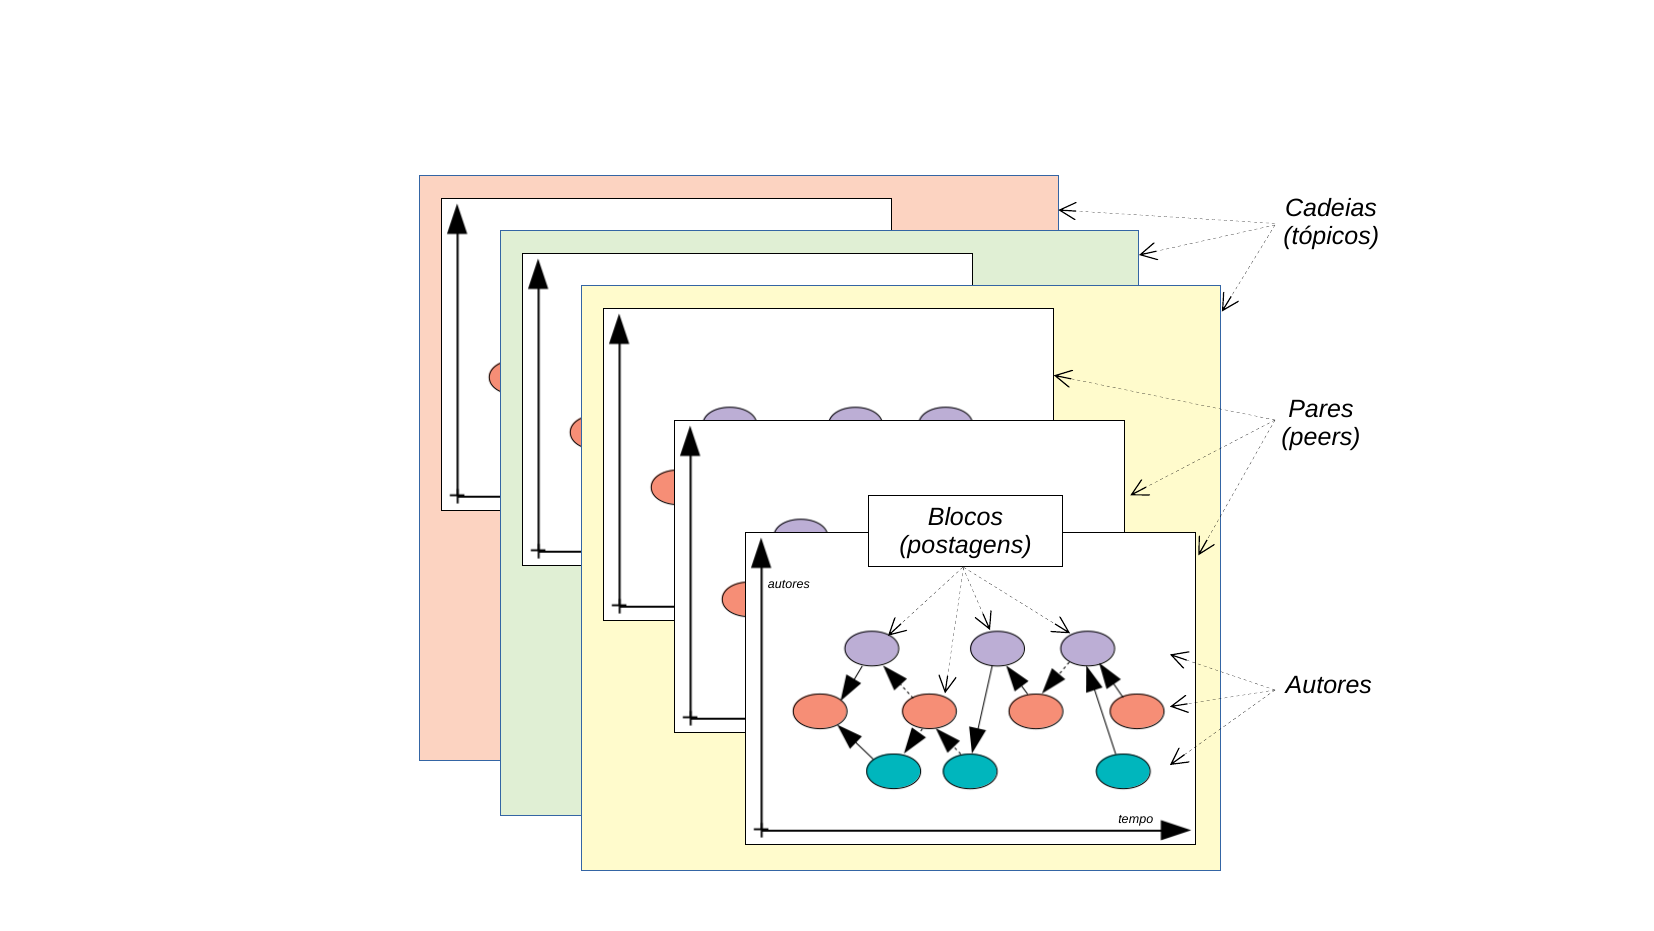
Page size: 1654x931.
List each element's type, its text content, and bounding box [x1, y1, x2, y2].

picture [441, 198, 892, 511]
text_box tempo [1103, 804, 1192, 838]
text_box [419, 175, 1221, 871]
picture [522, 253, 973, 566]
picture [603, 308, 1196, 845]
text_box Autores [1268, 663, 1390, 715]
text_box autores [753, 570, 842, 604]
text_box Pares (peers) [1255, 387, 1387, 459]
text_box Blocos (postagens) [868, 495, 1063, 567]
text_box Cadeias (tópicos) [1263, 186, 1399, 258]
